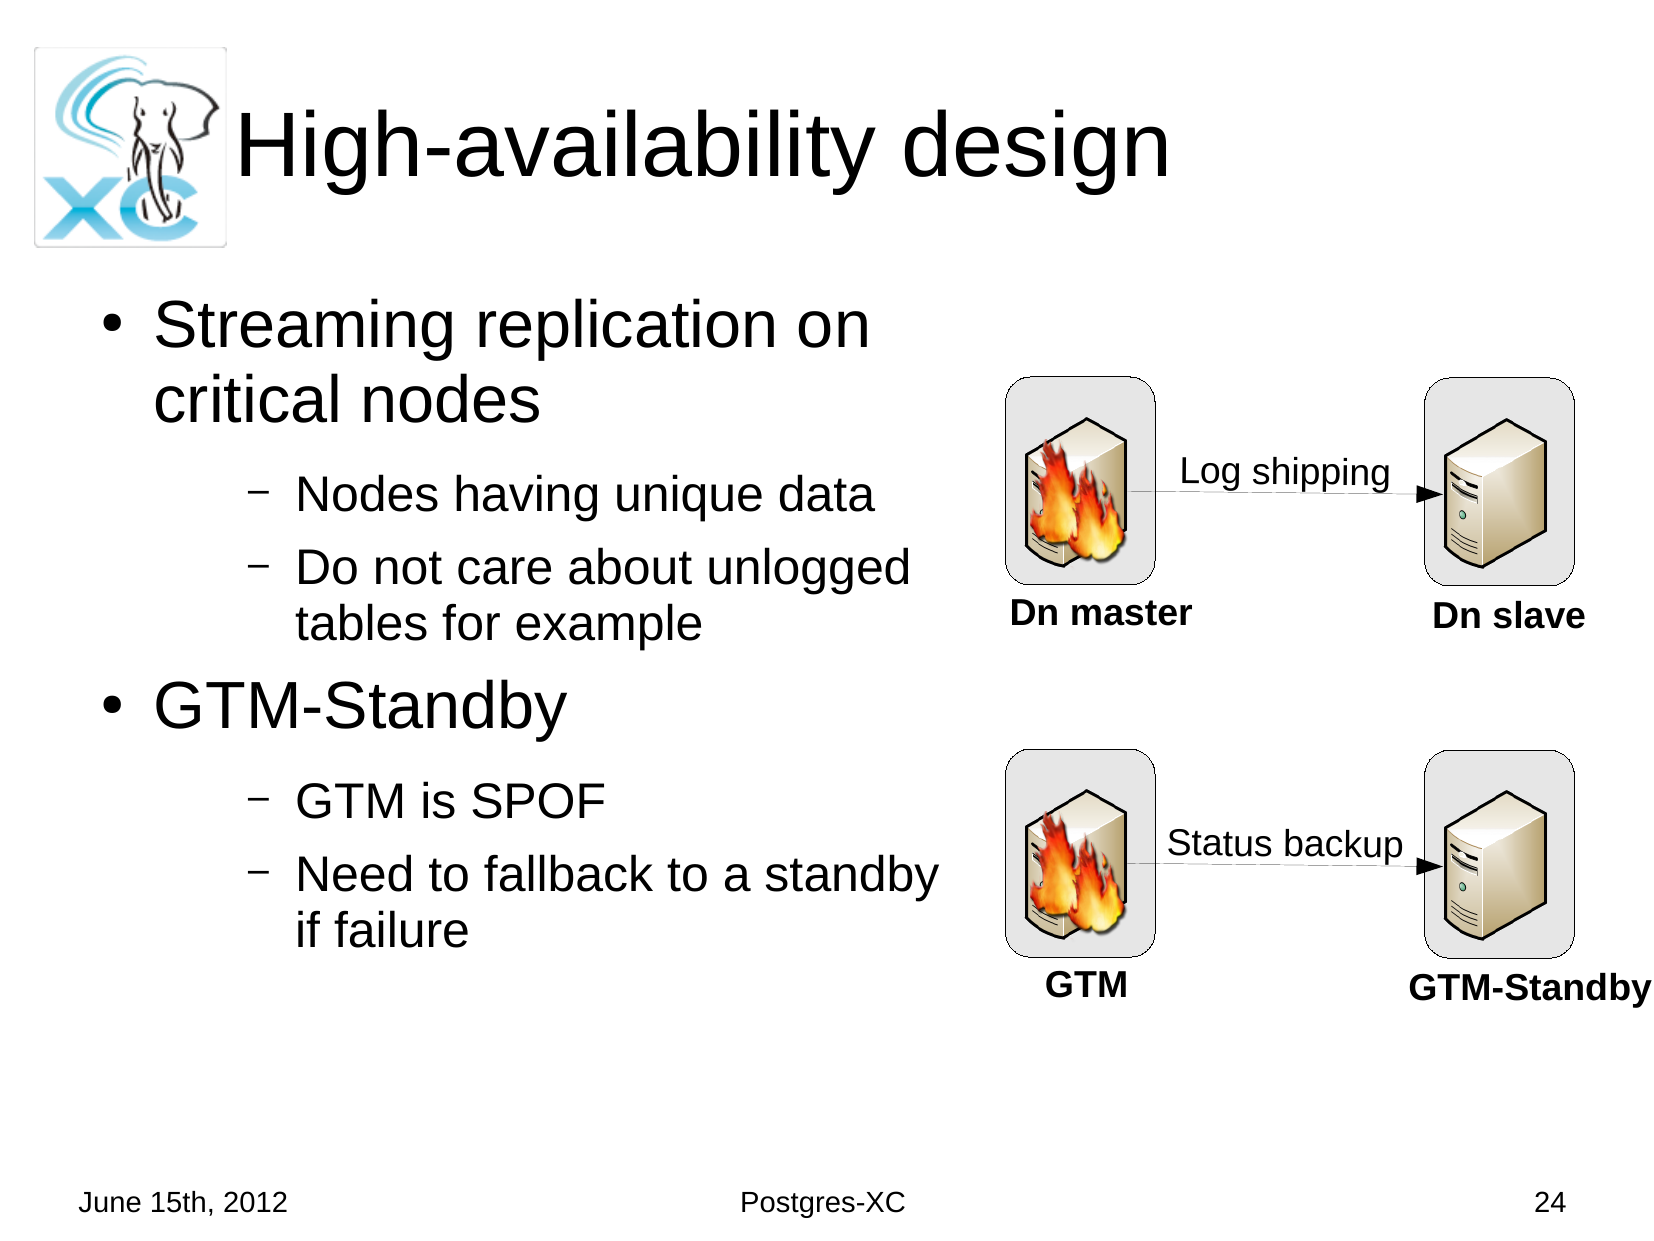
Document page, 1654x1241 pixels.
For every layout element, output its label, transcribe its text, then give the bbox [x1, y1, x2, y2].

text_box [1424, 750, 1575, 958]
text_box GTM-Standby [1393, 958, 1654, 1022]
text_box Dn slave [1417, 586, 1602, 650]
list Streaming replication on critical nodes Nodes having unique data Do not care about unlogged tables for example GTM-Standby GTM is SPOF Need to fallback to a standby if failure [82, 286, 973, 1007]
text_box [1005, 376, 1156, 584]
picture [34, 47, 227, 248]
picture [1442, 788, 1550, 944]
title High-availability design [234, 40, 1599, 248]
picture [1018, 415, 1141, 571]
picture [1018, 787, 1141, 943]
picture [1442, 416, 1550, 572]
text_box [1005, 749, 1156, 958]
text_box GTM [1030, 956, 1144, 1020]
text_box Dn master [994, 584, 1208, 648]
text_box [1424, 377, 1575, 586]
